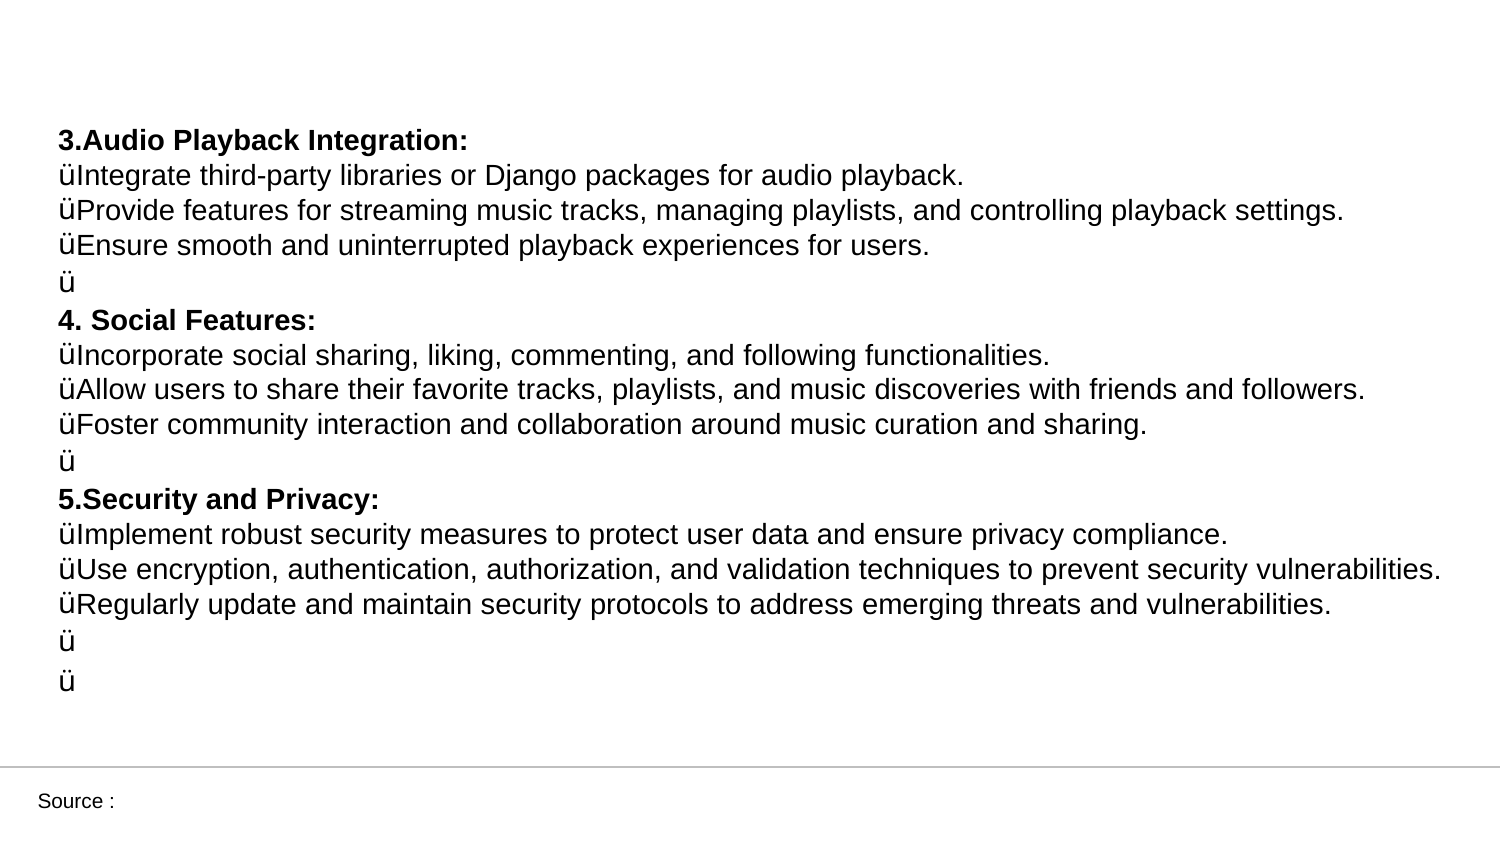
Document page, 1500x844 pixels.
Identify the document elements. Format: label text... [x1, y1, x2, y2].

text_box Source : [22, 773, 139, 827]
text_box 3.Audio Playback Integration: Integrate third-party libraries or Django packages for audio playback. Provide features for streaming music tracks, managing playlists, and controlling playback settings. Ensure smooth and uninterrupted playback experiences for users. 4. Social Features: Incorporate social sharing, liking, commenting, and following functionalities. Allow users to share their favorite tracks, playlists, and music discoveries with friends and followers. Foster community interaction and collaboration around music curation and sharing. 5.Security and Privacy: Implement robust security measures to protect user data and ensure privacy compliance. Use encryption, authentication, authorization, and validation techniques to prevent security vulnerabilities. Regularly update and maintain security protocols to address emerging threats and vulnerabilities. [43, 114, 1466, 707]
